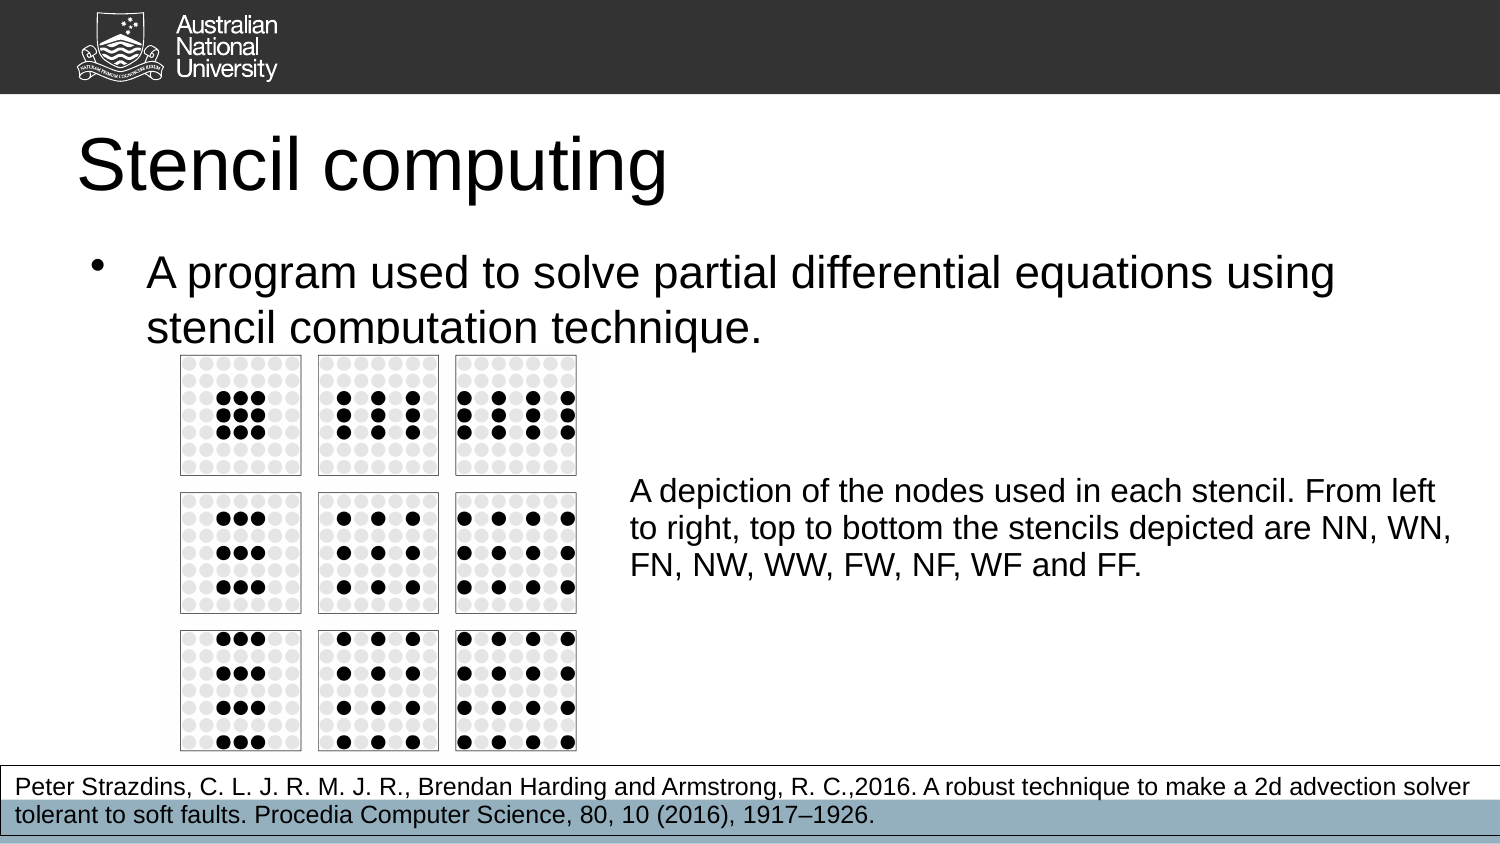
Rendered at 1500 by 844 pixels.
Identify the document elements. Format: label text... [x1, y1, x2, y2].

list A program used to solve partial differential equations using stencil computation technique. [75, 235, 1426, 361]
text_box A depiction of the nodes used in each stencil. From left to right, top to bottom the stencils depicted are NN, WN, FN, NW, WW, FW, NF, WF and FF. [615, 465, 1471, 661]
picture [165, 344, 601, 762]
text_box Peter Strazdins, C. L. J. R. M. J. R., Brendan Harding and Armstrong, R. C.,2016. A robust technique to make a 2d advection solver tolerant to soft faults. Procedia Computer Science, 80, 10 (2016), 1917–1926. [0, 765, 1500, 836]
title Stencil computing [76, 94, 1427, 235]
